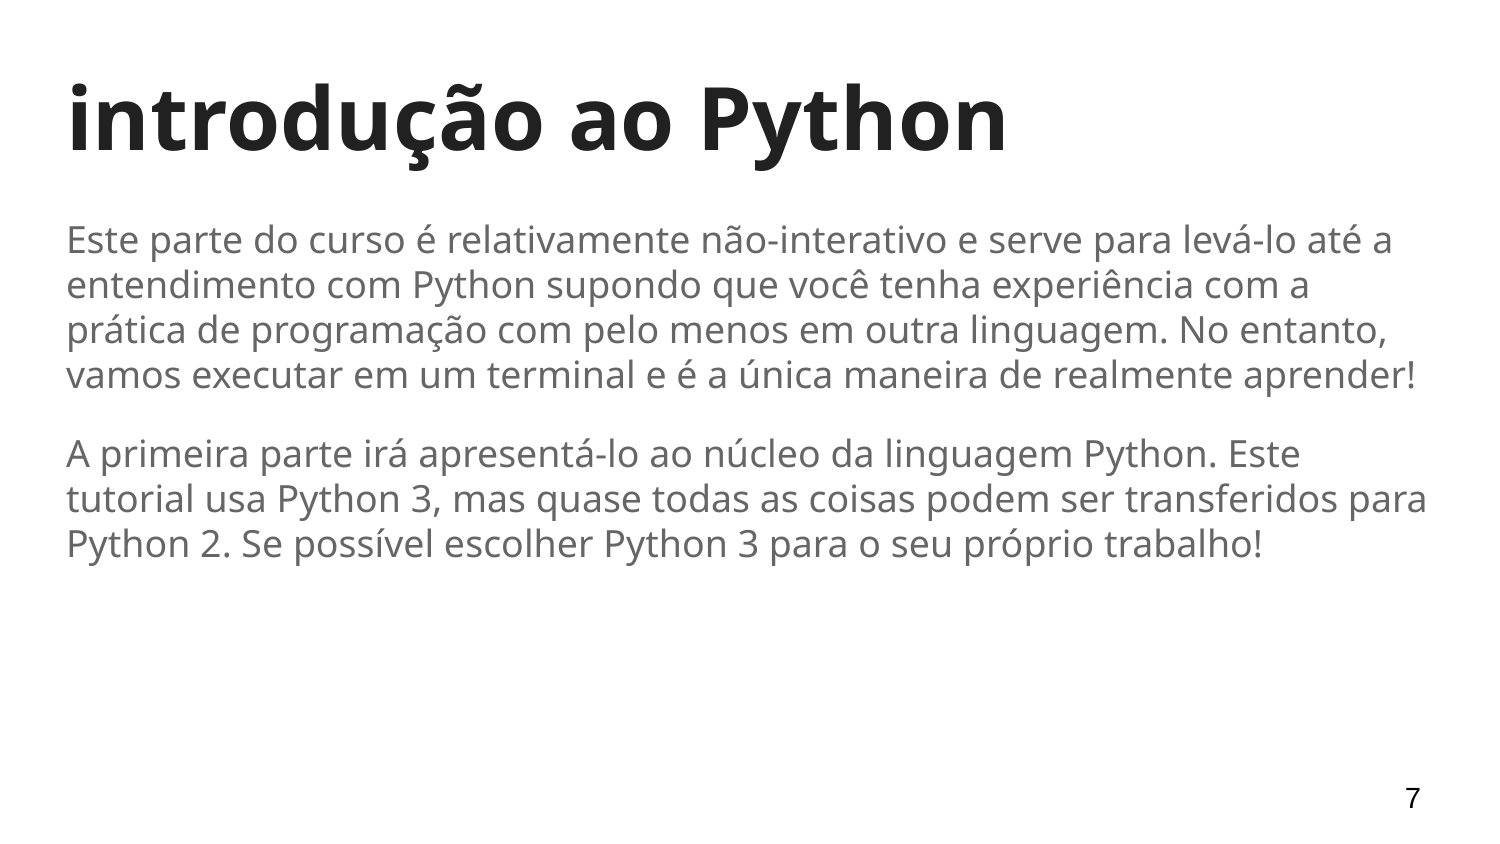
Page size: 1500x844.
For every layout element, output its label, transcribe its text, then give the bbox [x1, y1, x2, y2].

list Este parte do curso é relativamente não-interativo e serve para levá-lo até a entendimento com Python supondo que você tenha experiência com a prática de programação com pelo menos em outra linguagem. No entanto, vamos executar em um terminal e é a única maneira de realmente aprender! A primeira parte irá apresentá-lo ao núcleo da linguagem Python. Este tutorial usa Python 3, mas quase todas as coisas podem ser transferidos para Python 2. Se possível escolher Python 3 para o seu próprio trabalho! [51, 201, 1449, 750]
slide_number <number> [1389, 764, 1480, 830]
title introdução ao Python [51, 48, 1449, 180]
